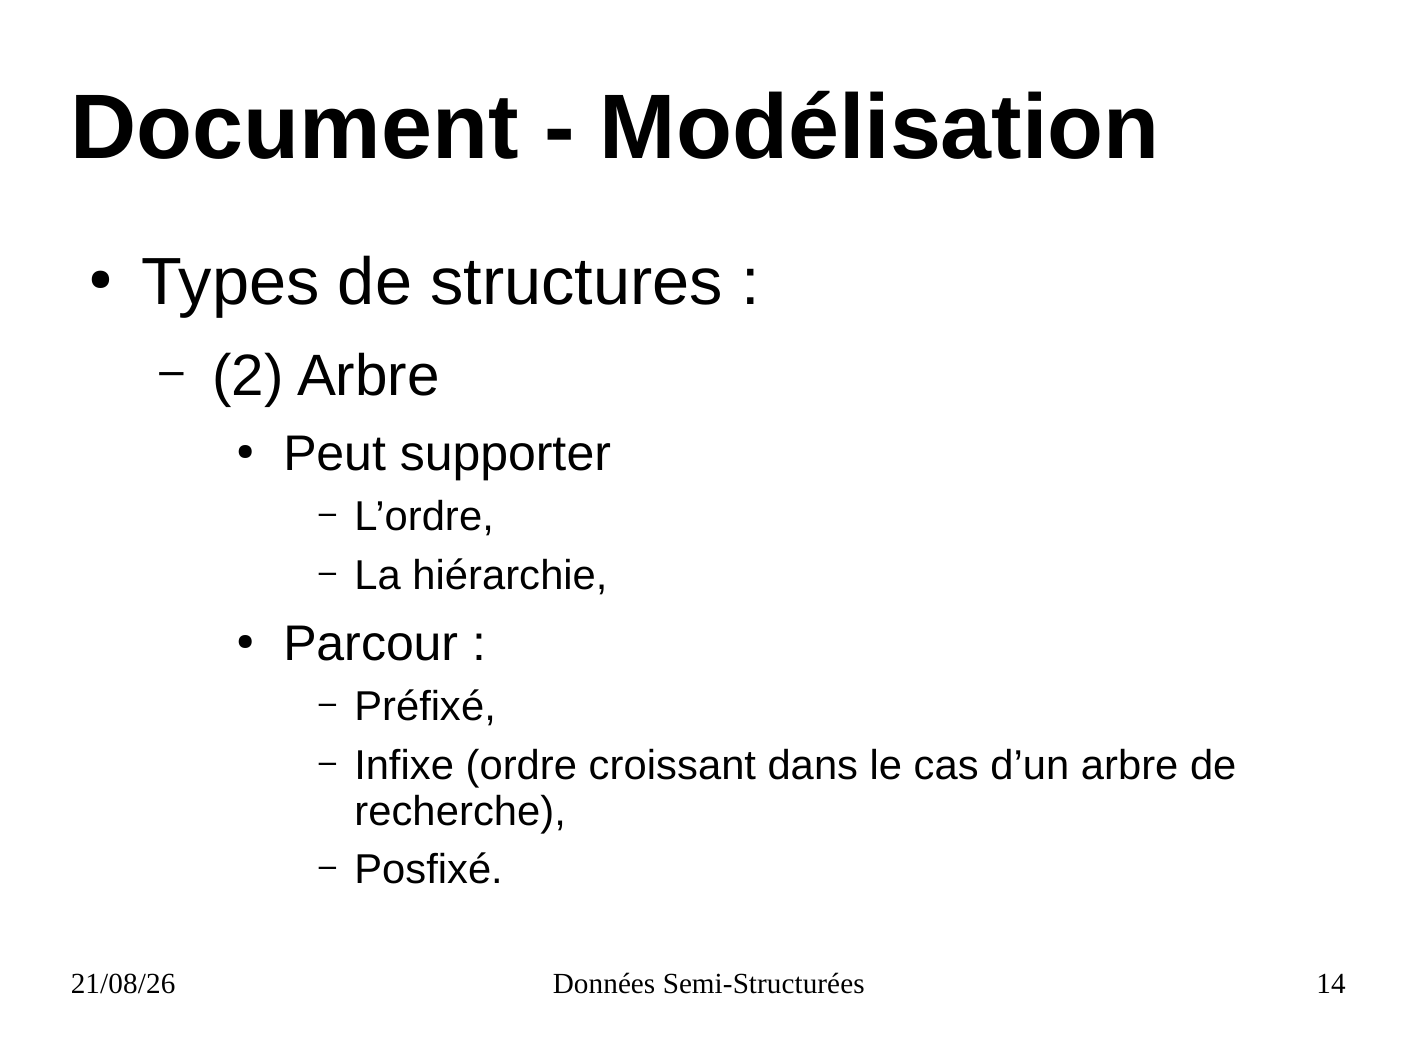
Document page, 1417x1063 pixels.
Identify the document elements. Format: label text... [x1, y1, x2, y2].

title Document - Modélisation [70, 42, 1346, 212]
list Types de structures : (2) Arbre Peut supporter L’ordre, La hiérarchie, Parcour : Préfixé, Infixe (ordre croissant dans le cas d’un arbre de recherche), Posfixé. [70, 244, 1346, 925]
